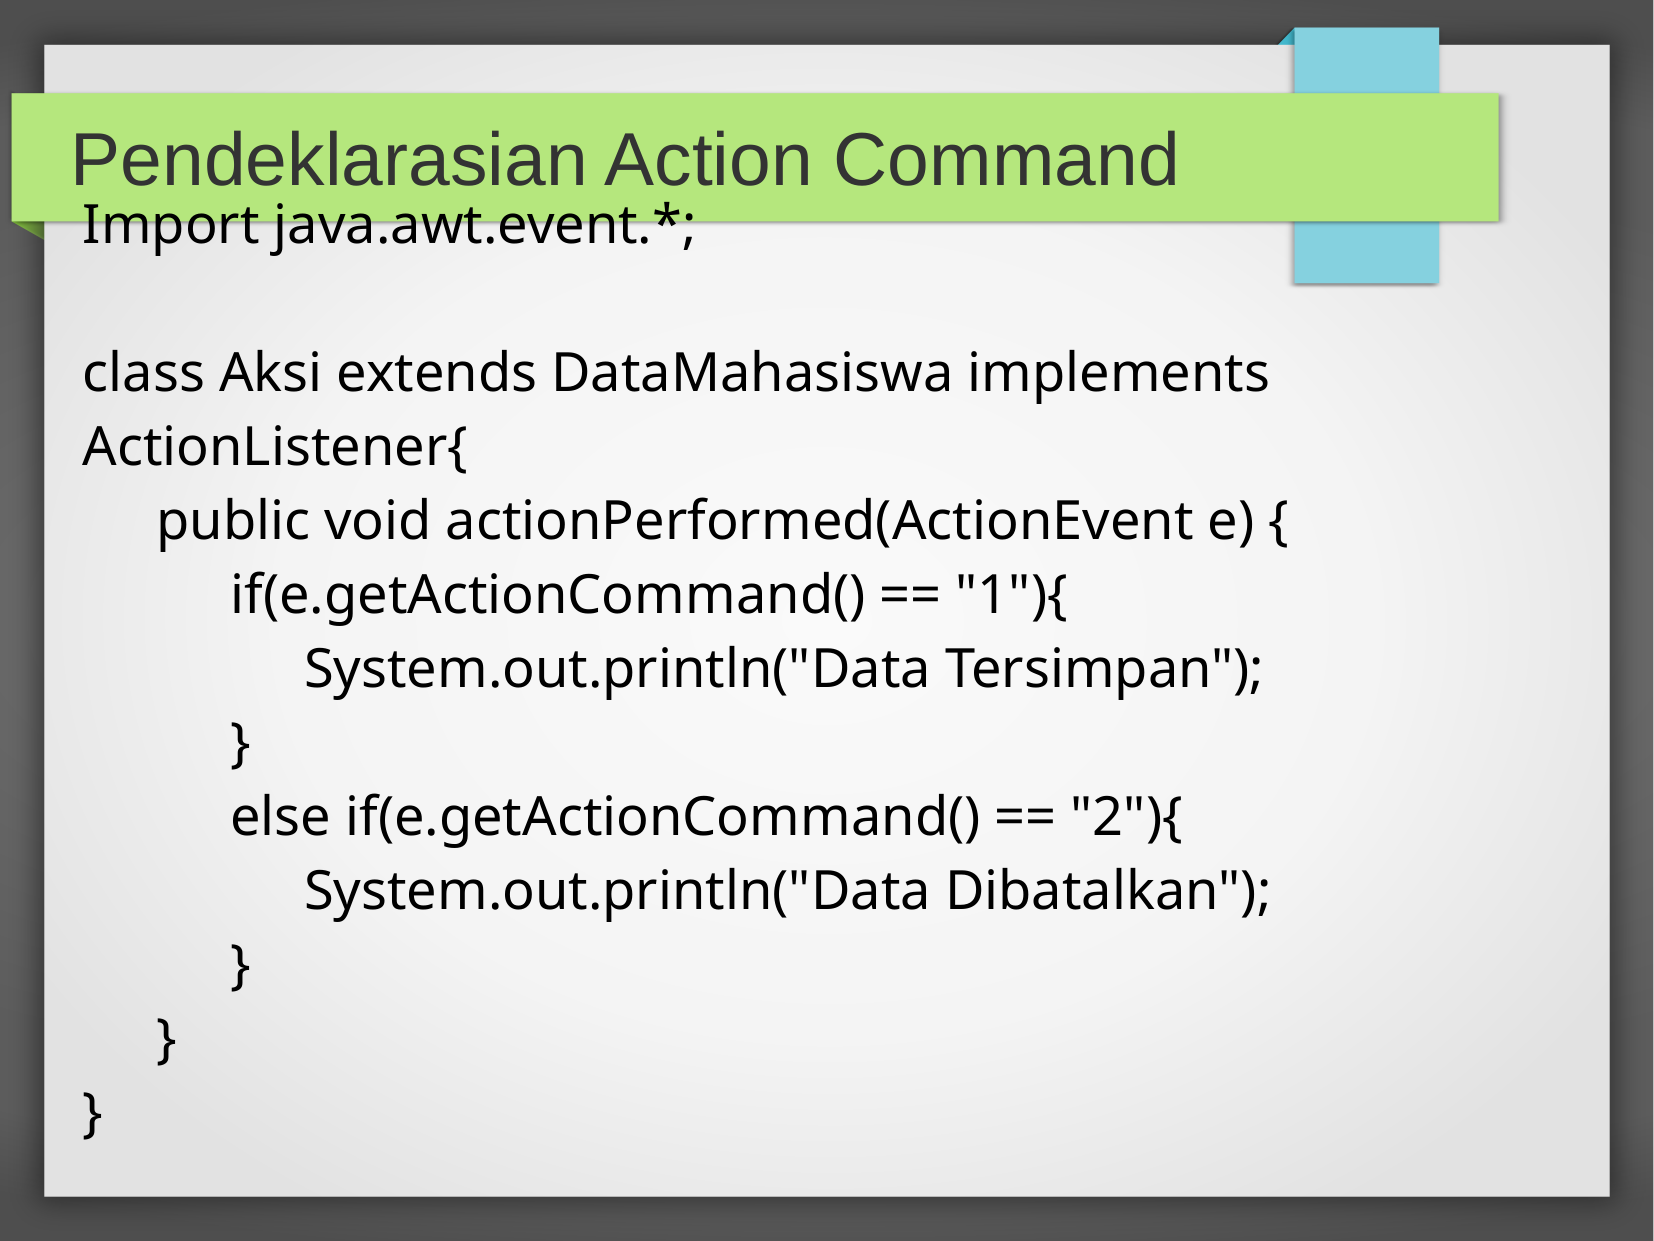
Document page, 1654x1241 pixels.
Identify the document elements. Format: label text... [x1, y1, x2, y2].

picture [0, 0, 1654, 1241]
subtitle Import java.awt.event.*; class Aksi extends DataMahasiswa implements ActionListener{ public void actionPerformed(ActionEvent e) { if(e.getActionCommand() == "1"){ System.out.println("Data Tersimpan"); } else if(e.getActionCommand() == "2"){ System.out.println("Data Dibatalkan"); } } } [82, 262, 1538, 1145]
title Pendeklarasian Action Command [70, 106, 1229, 213]
